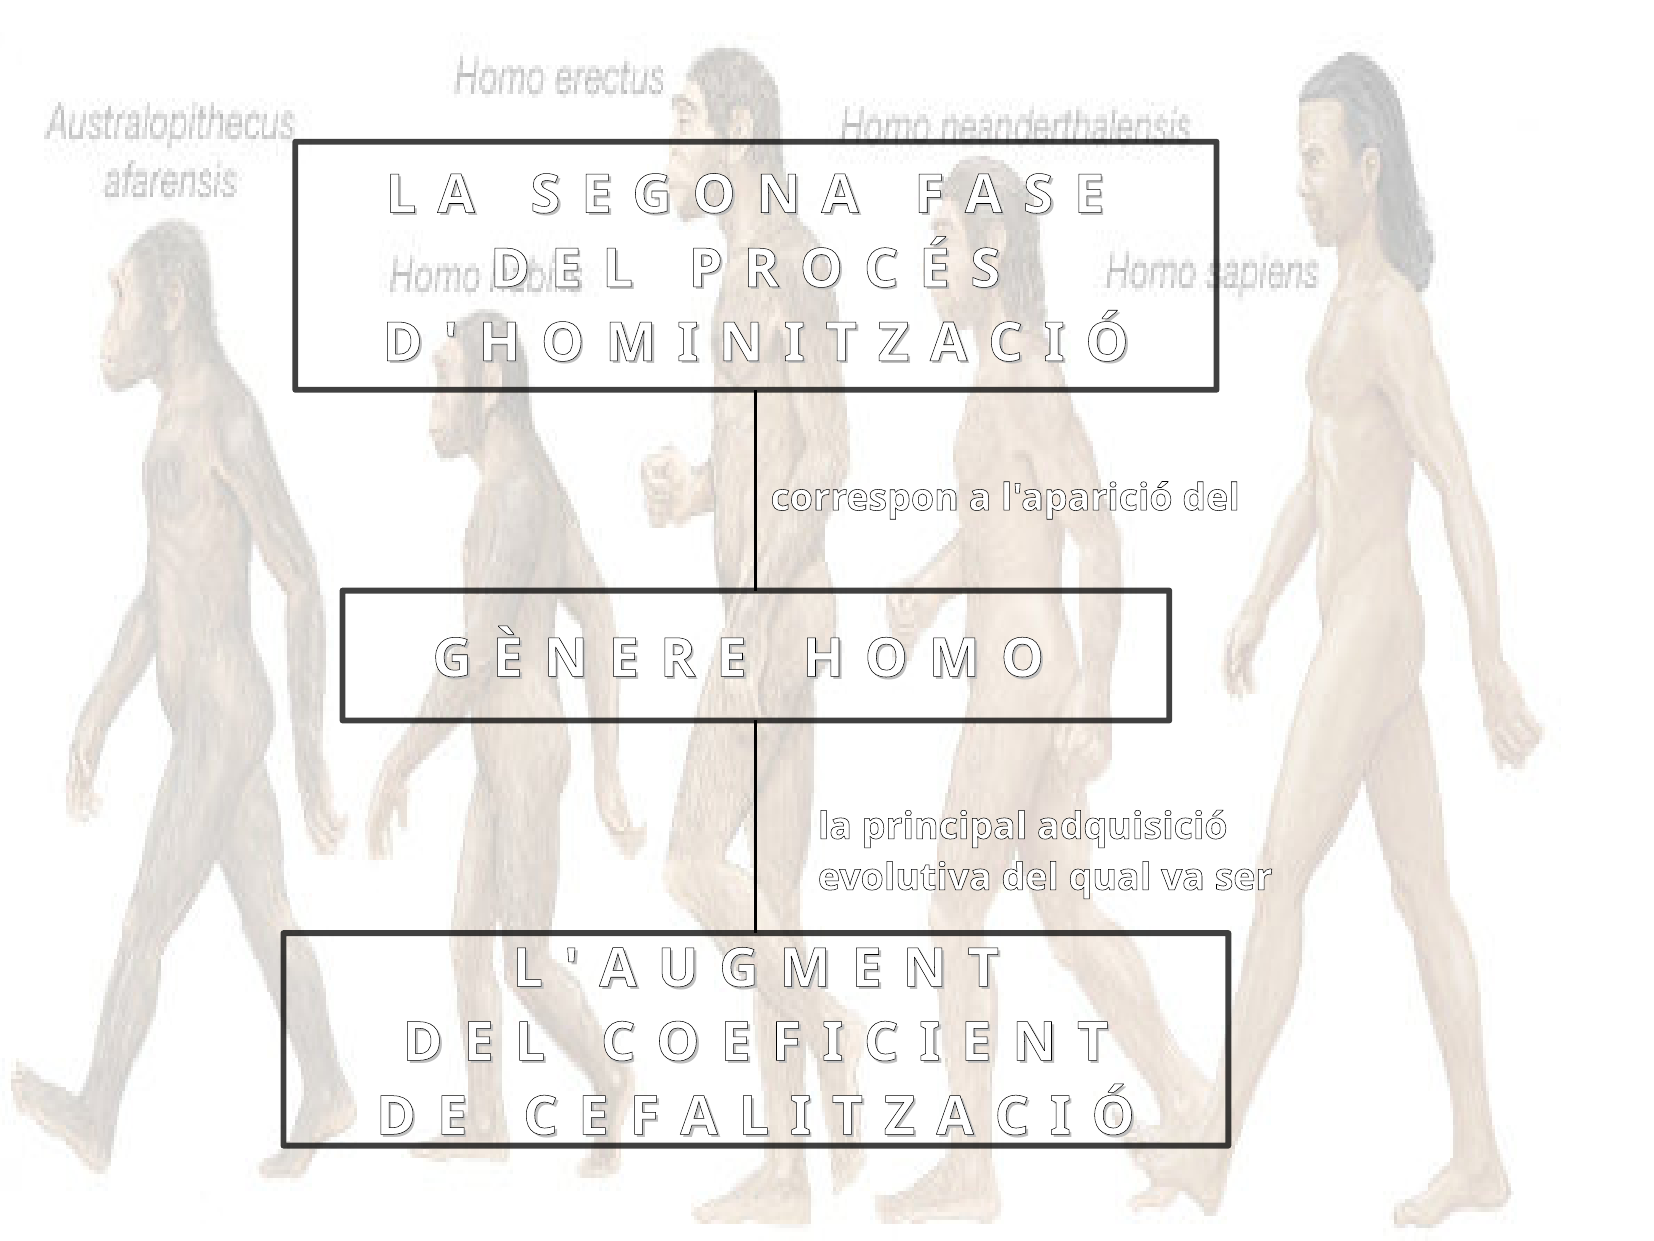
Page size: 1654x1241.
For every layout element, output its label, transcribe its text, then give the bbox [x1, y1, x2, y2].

picture [0, 0, 1654, 1241]
text_box L'AUGMENT DEL COEFICIENT DE CEFALITZACIÓ [283, 933, 1229, 1146]
text_box la principal adquisició evolutiva del qual va ser [803, 791, 1312, 891]
text_box LA SEGONA FASE DEL PROCÉS D'HOMINITZACIÓ [295, 141, 1217, 390]
text_box GÈNERE HOMO [342, 590, 1170, 721]
text_box correspon a l'aparició del [757, 462, 1264, 520]
